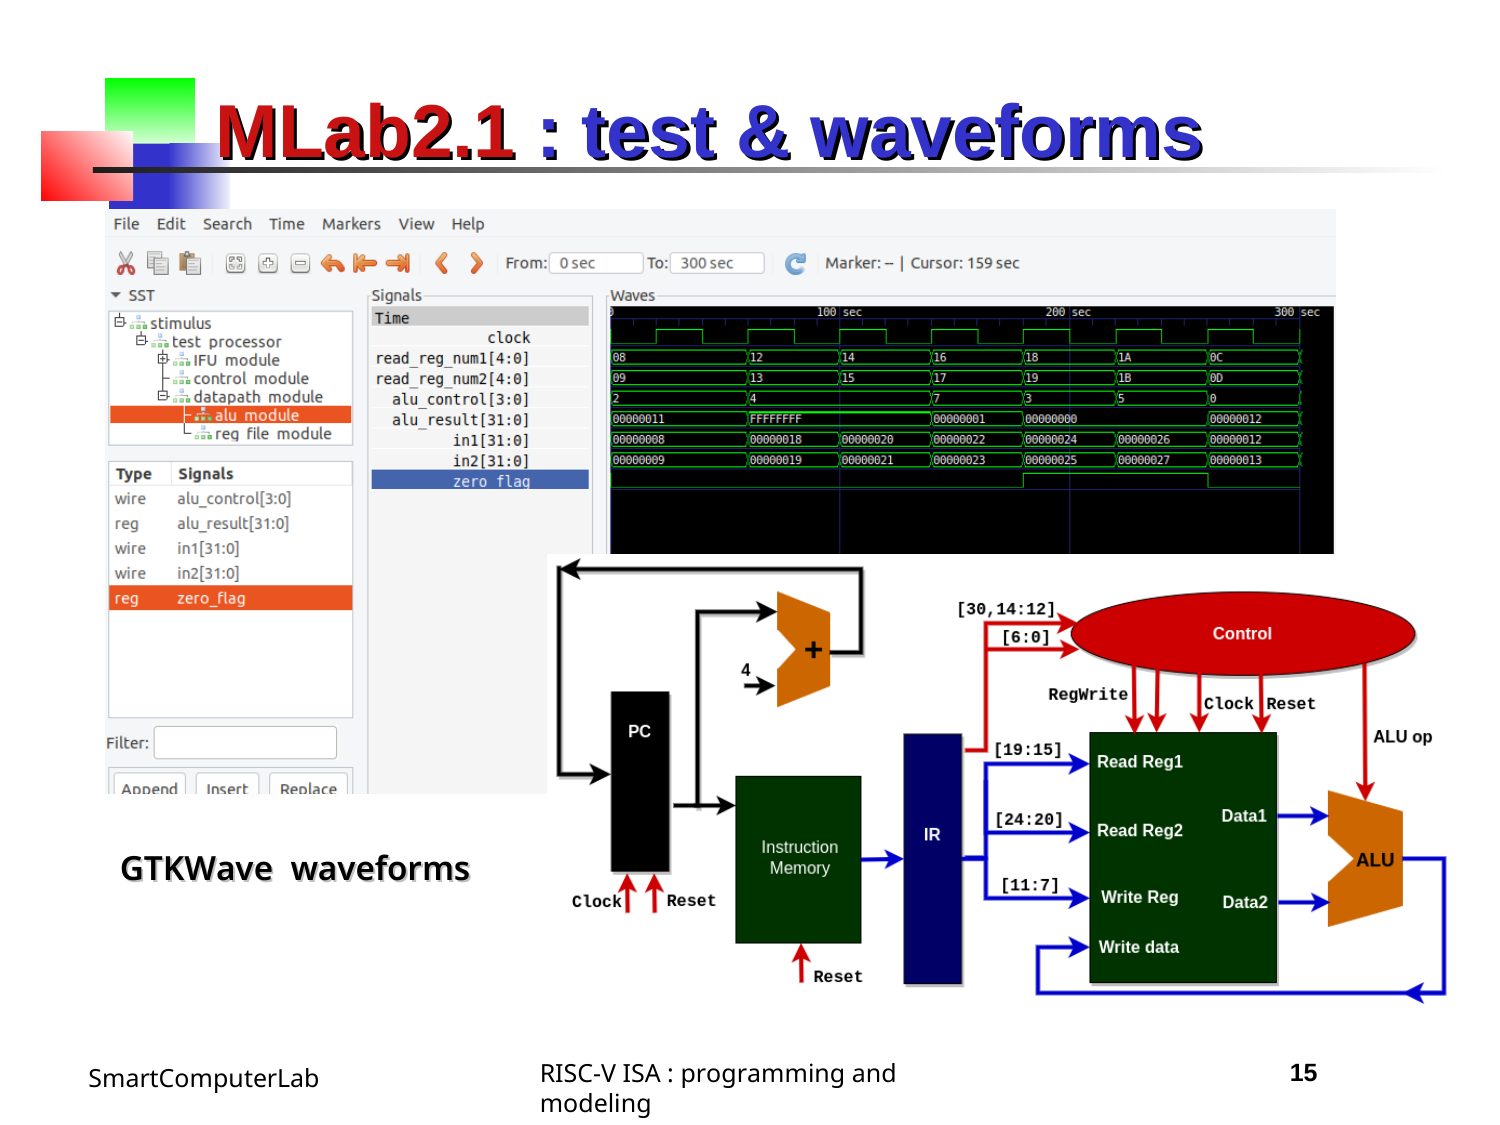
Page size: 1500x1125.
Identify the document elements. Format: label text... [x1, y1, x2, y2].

picture [105, 209, 1456, 1006]
text_box GTKWave waveforms [105, 840, 496, 905]
title MLab2.1 : test & waveforms [200, 74, 1381, 180]
